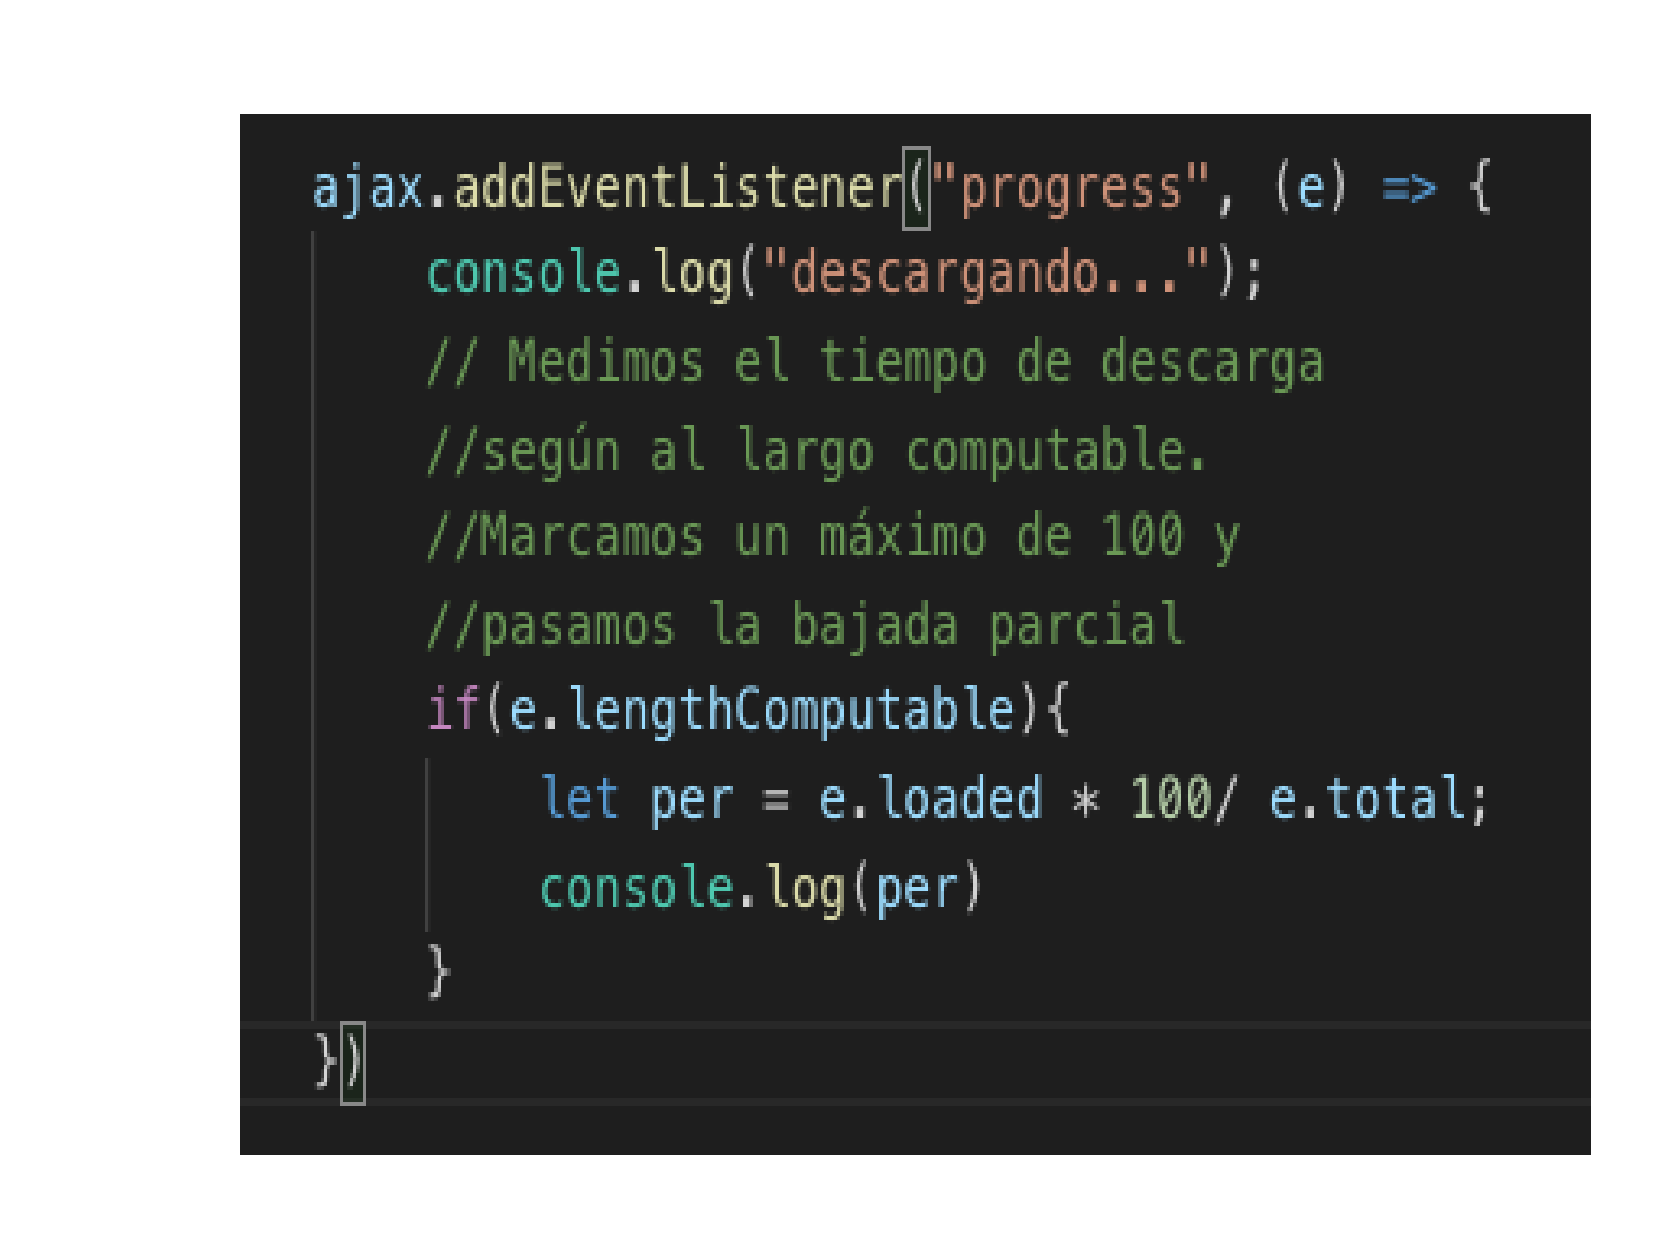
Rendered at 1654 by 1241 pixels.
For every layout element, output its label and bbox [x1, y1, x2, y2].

picture [240, 114, 1591, 1156]
